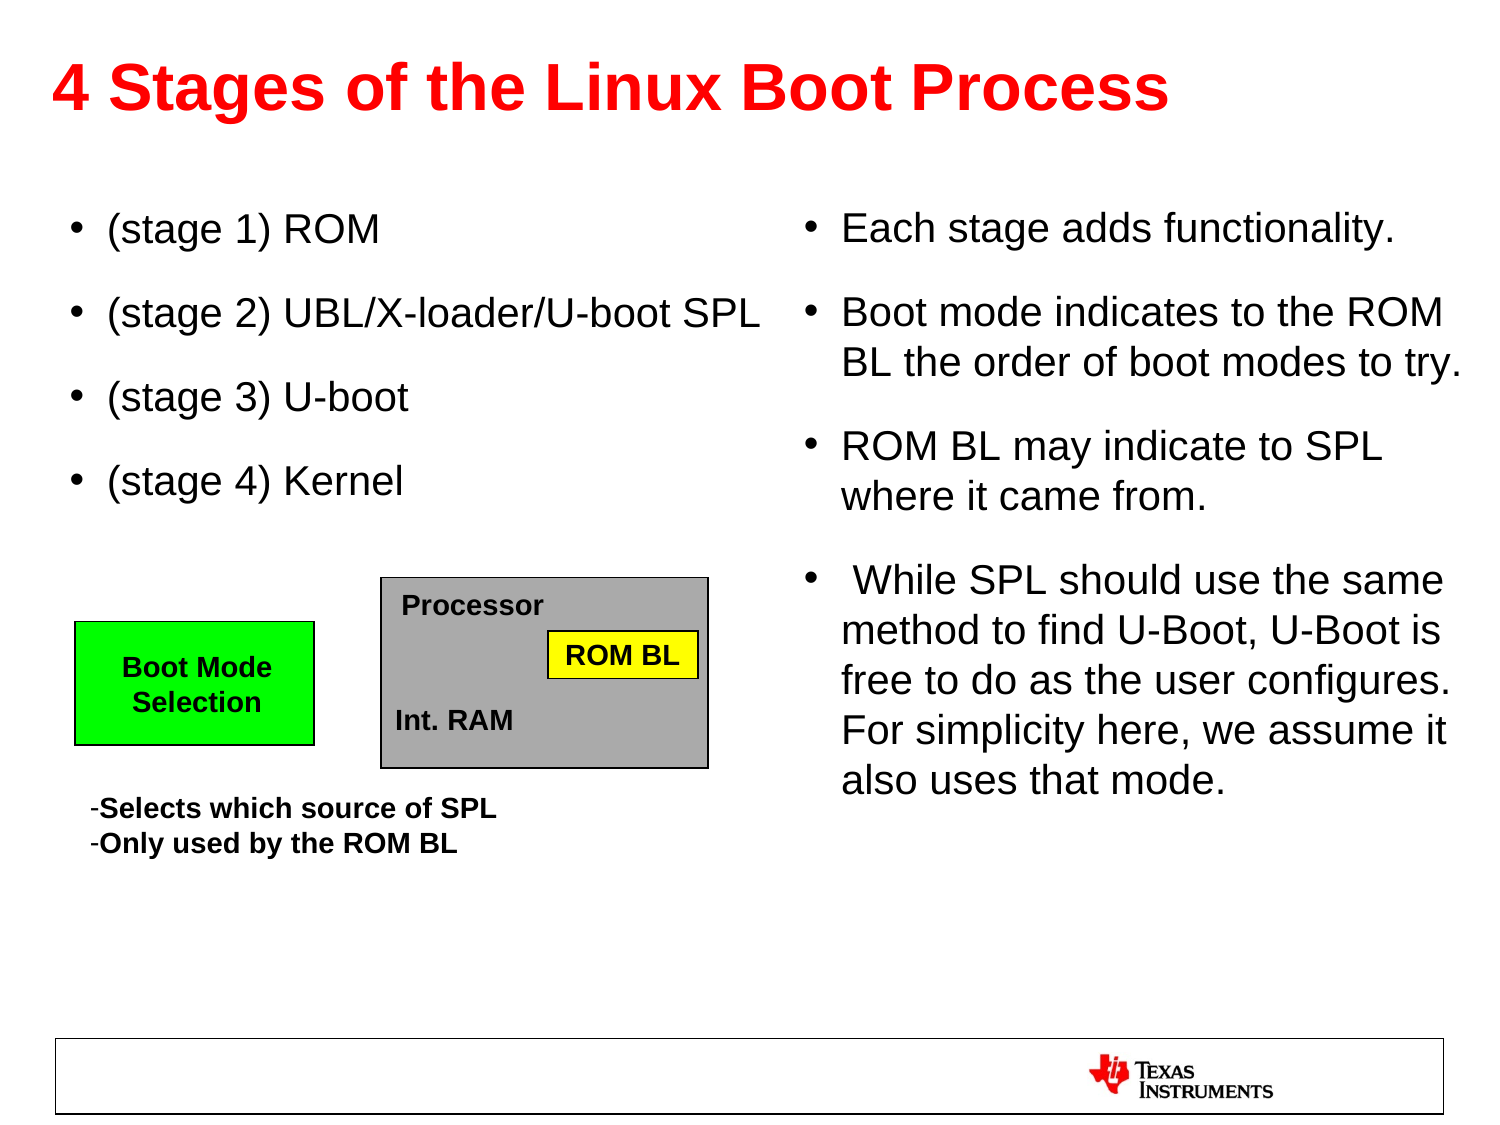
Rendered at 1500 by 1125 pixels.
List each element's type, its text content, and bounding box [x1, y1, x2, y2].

picture [1087, 1052, 1274, 1099]
list (stage 1) ROM (stage 2) UBL/X-loader/U-boot SPL (stage 3) U-boot (stage 4) Kernel [54, 194, 779, 521]
text_box ROM BL [550, 628, 696, 679]
text_box Processor [386, 578, 560, 630]
text_box Int. RAM [380, 693, 529, 745]
text_box Boot Mode Selection [107, 640, 288, 726]
text_box [75, 621, 315, 745]
text_box [381, 577, 708, 769]
text_box Each stage adds functionality. Boot mode indicates to the ROM BL the order of boot modes to try. ROM BL may indicate to SPL where it came from. While SPL should use the same method to find U-Boot, U-Boot is free to do as the user configures. For simplicity here, we assume it also uses that mode. [789, 193, 1482, 826]
title 4 Stages of the Linux Boot Process [37, 23, 1426, 158]
text_box Selects which source of SPL Only used by the ROM BL [74, 782, 563, 938]
